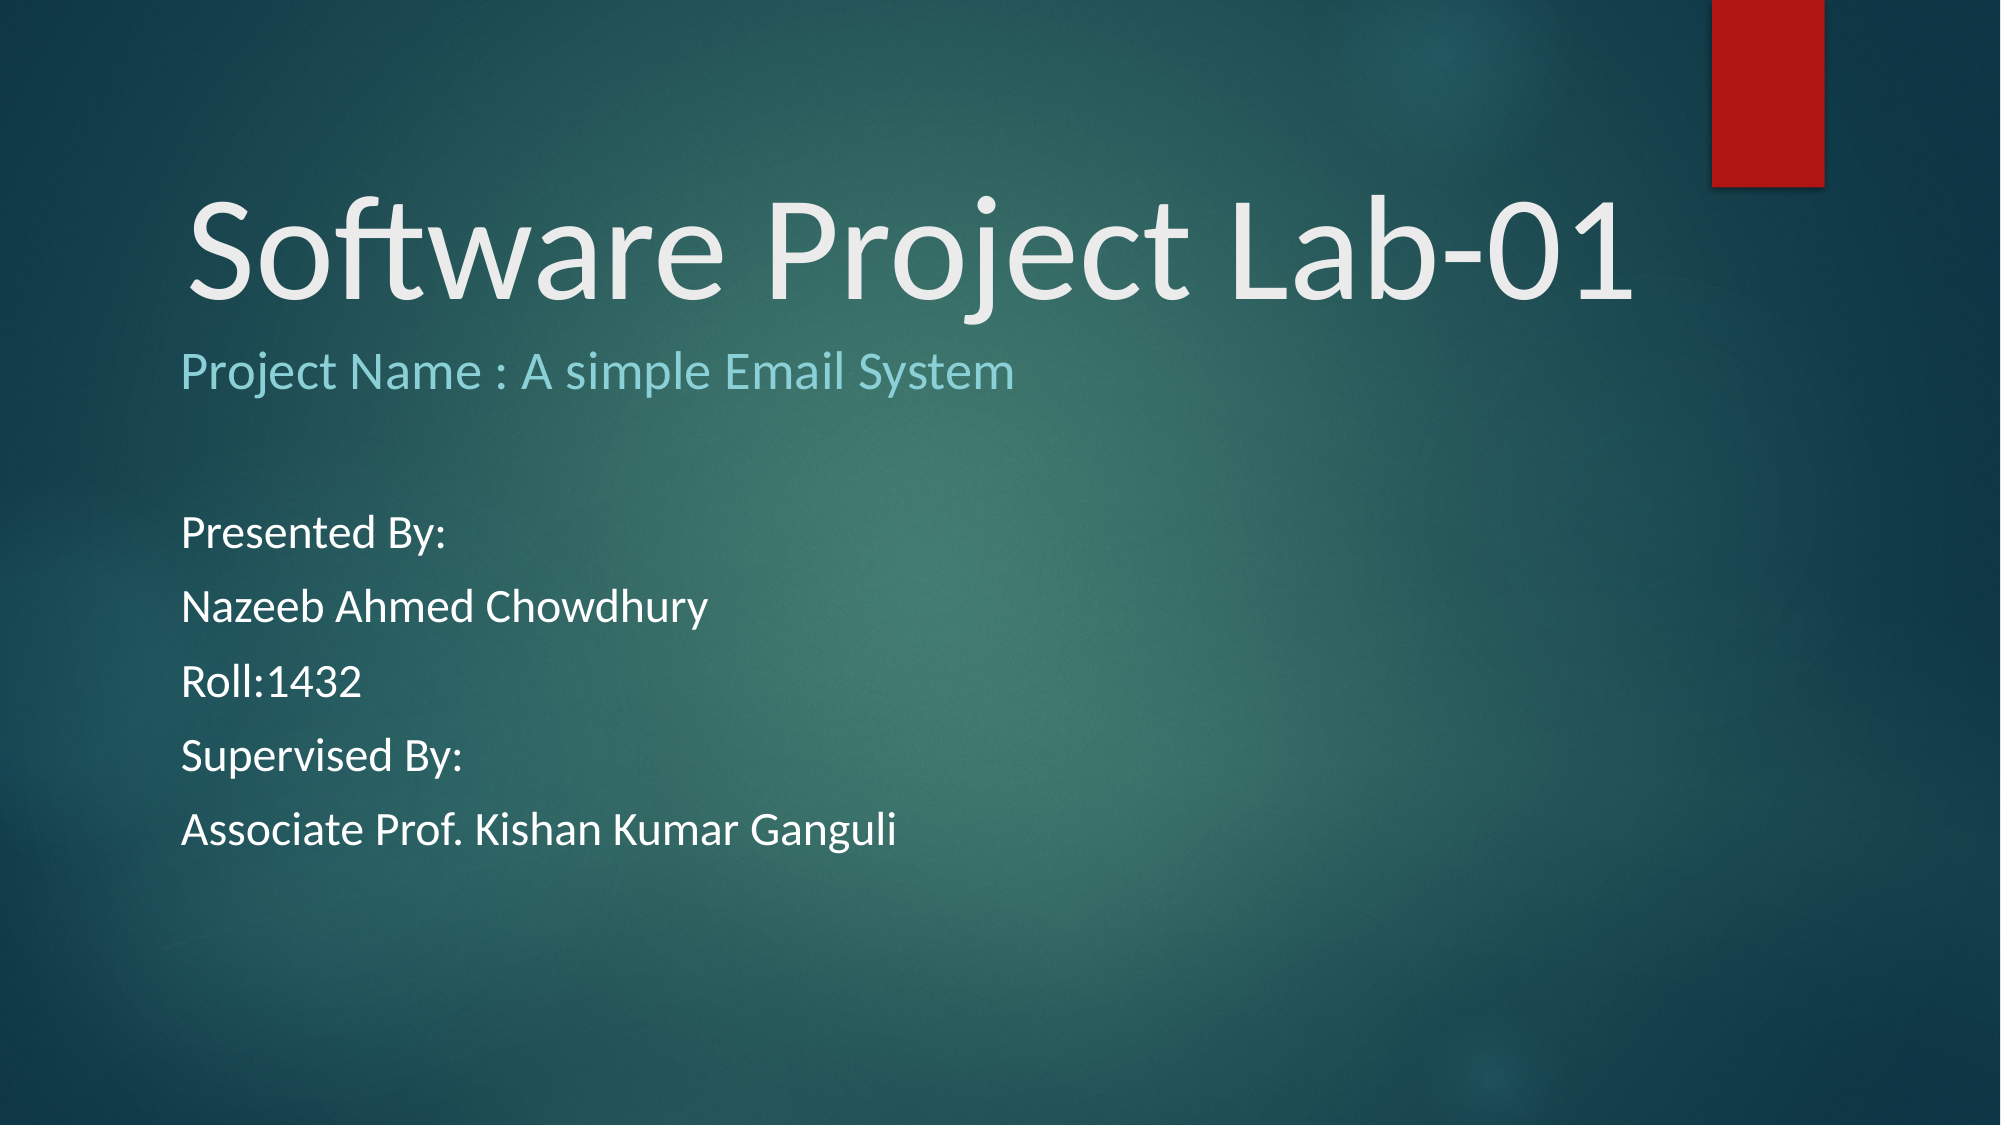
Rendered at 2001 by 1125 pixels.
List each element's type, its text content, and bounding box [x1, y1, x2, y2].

subtitle Project Name : A simple Email System Presented By: Nazeeb Ahmed Chowdhury Roll:1432 Supervised By: Associate Prof. Kishan Kumar Ganguli [165, 327, 1959, 1088]
picture [0, 0, 2001, 1125]
title Software Project Lab-01 [171, 170, 1726, 327]
